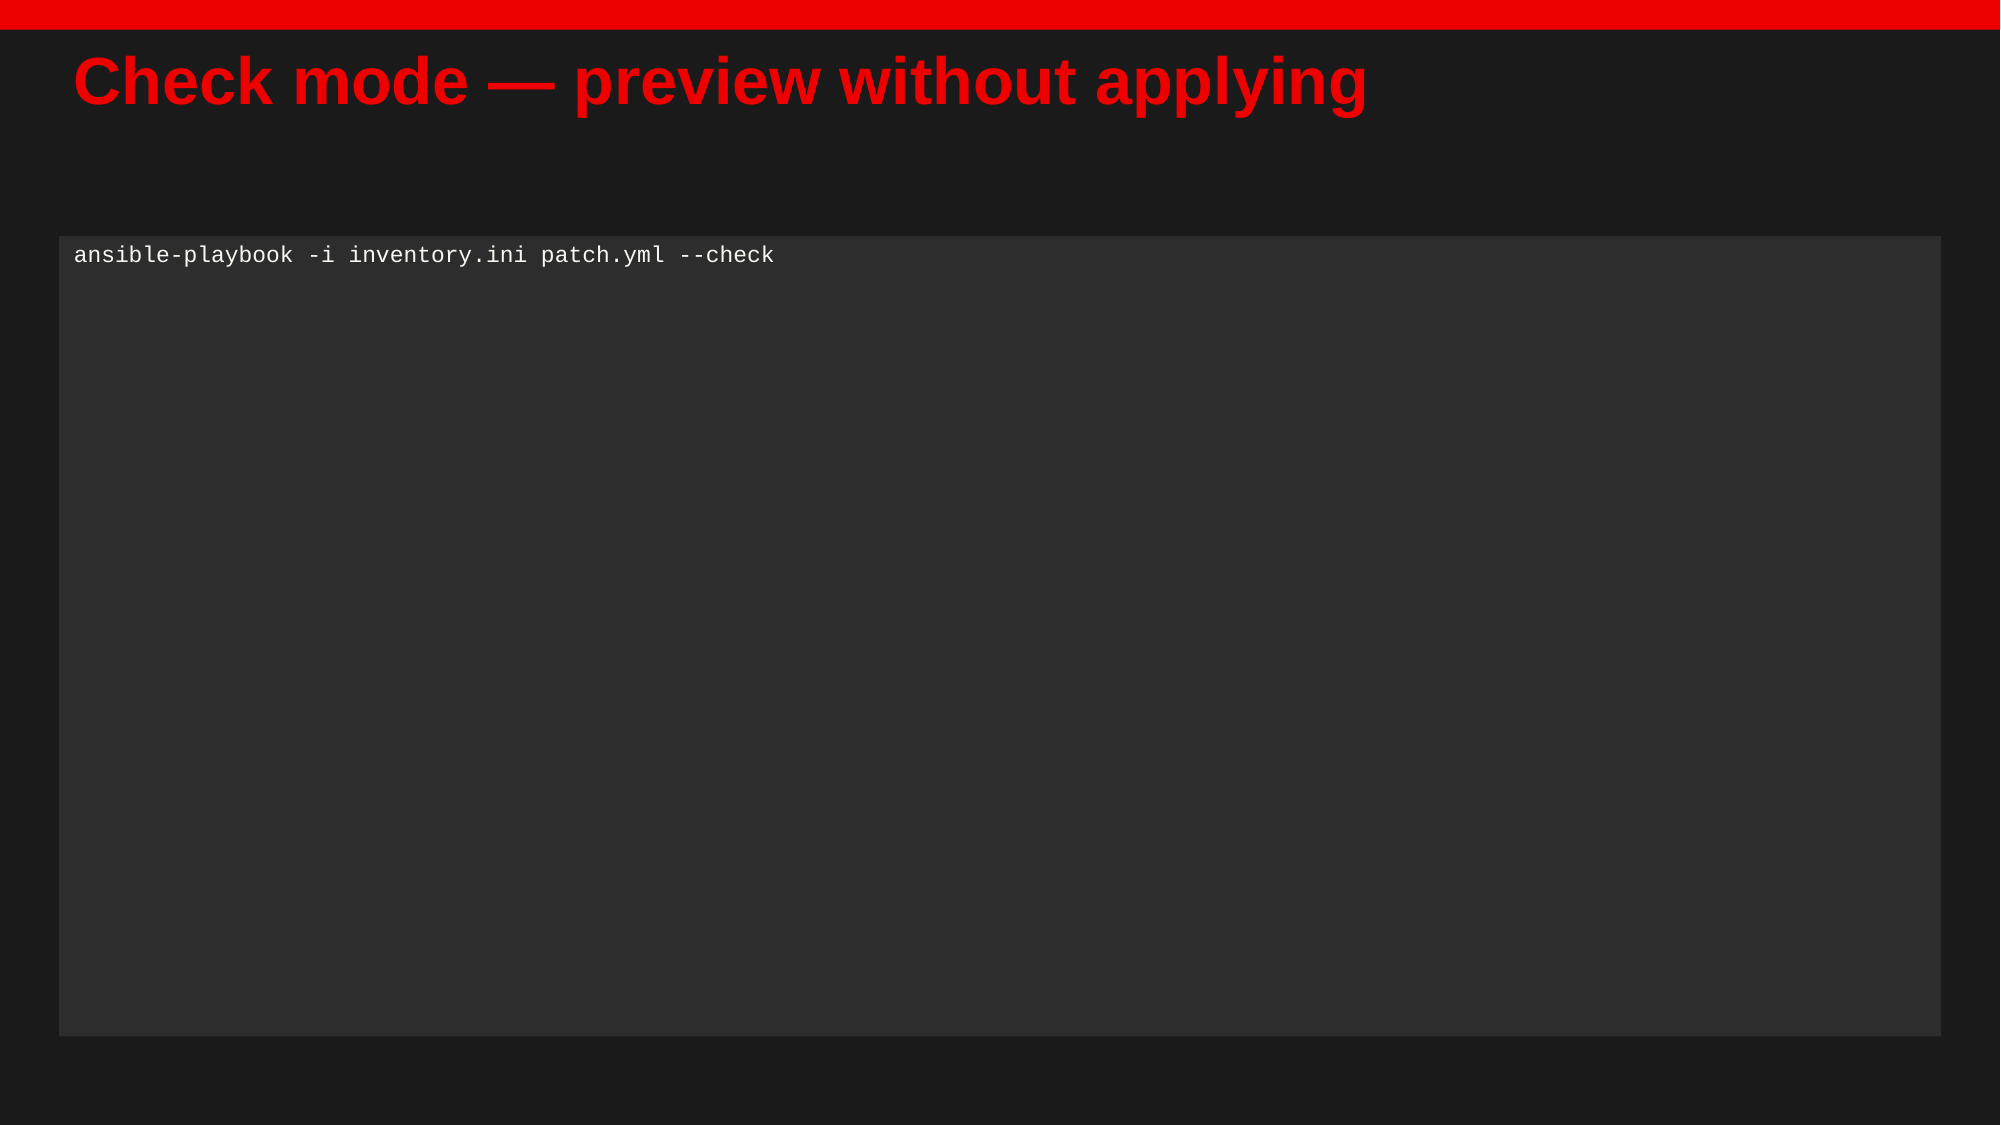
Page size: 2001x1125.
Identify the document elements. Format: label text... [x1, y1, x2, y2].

text_box ansible-playbook -i inventory.ini patch.yml --check [59, 236, 1942, 1037]
text_box [0, 0, 2001, 30]
text_box Check mode — preview without applying [59, 36, 1942, 208]
